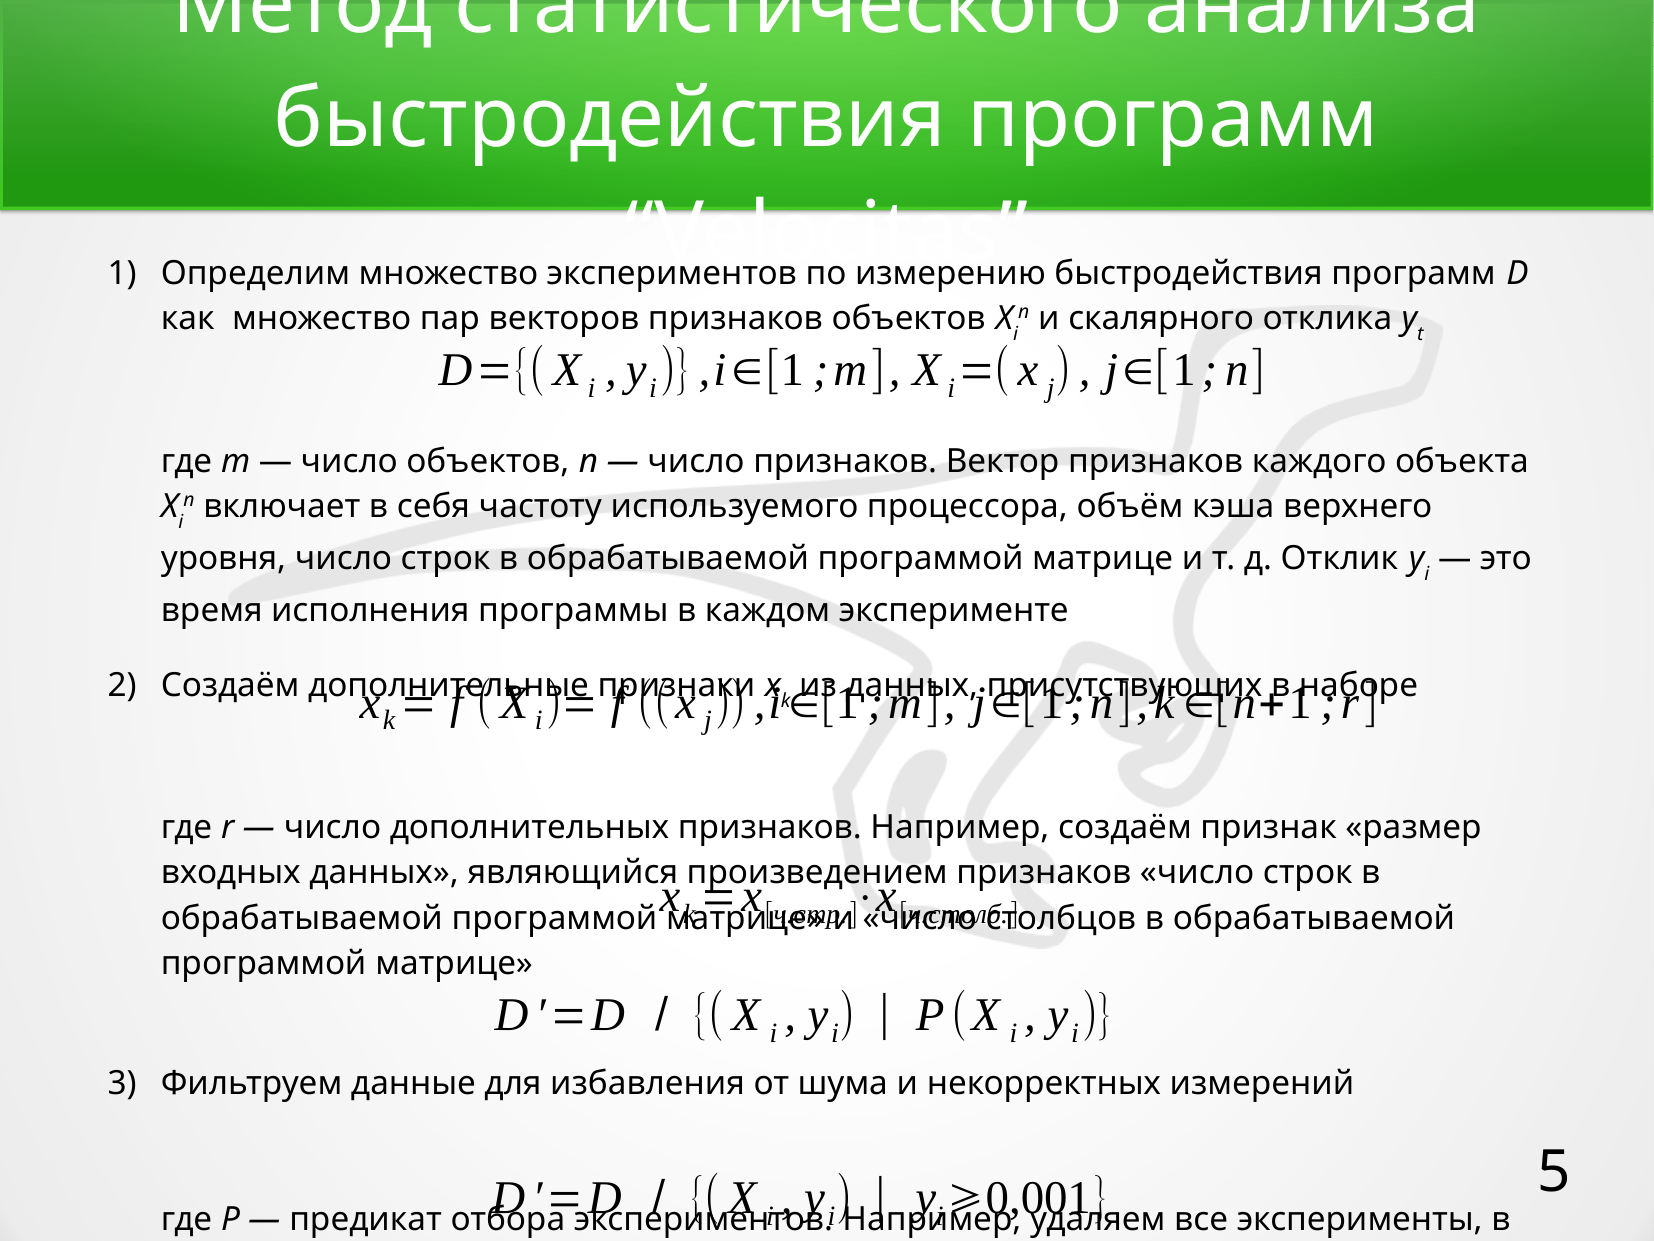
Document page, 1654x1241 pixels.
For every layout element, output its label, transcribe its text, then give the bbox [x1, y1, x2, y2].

title Метод статистического анализа быстродействия программ “Velocitas” [82, 13, 1571, 215]
chart [476, 1172, 1123, 1233]
list Определим множество экспериментов по измерению быстродействия программ D как множество пар векторов признаков объектов Xin и скалярного отклика yt где m — число объектов, n — число признаков. Вектор признаков каждого объекта Xin включает в себя частоту используемого процессора, объём кэша верхнего уровня, число строк в обрабатываемой программой матрице и т. д. Отклик yi — это время исполнения программы в каждом эксперименте Создаём дополнительные признаки xk из данных, присутствующих в наборе где r — число дополнительных признаков. Например, создаём признак «размер входных данных», являющийся произведением признаков «число строк в обрабатываемой программой матрице» и «число столбцов в обрабатываемой программой матрице» Фильтруем данные для избавления от шума и некорректных измерений где P — предикат отбора экспериментов. Например, удаляем все эксперименты, в ходе которых получено время исполнения программы менее 0,001 с (порог измеримости, определён экспериментально): [90, 248, 1561, 1186]
chart [345, 677, 1390, 738]
chart [423, 344, 1276, 406]
chart [480, 989, 1128, 1050]
chart [645, 871, 1030, 931]
